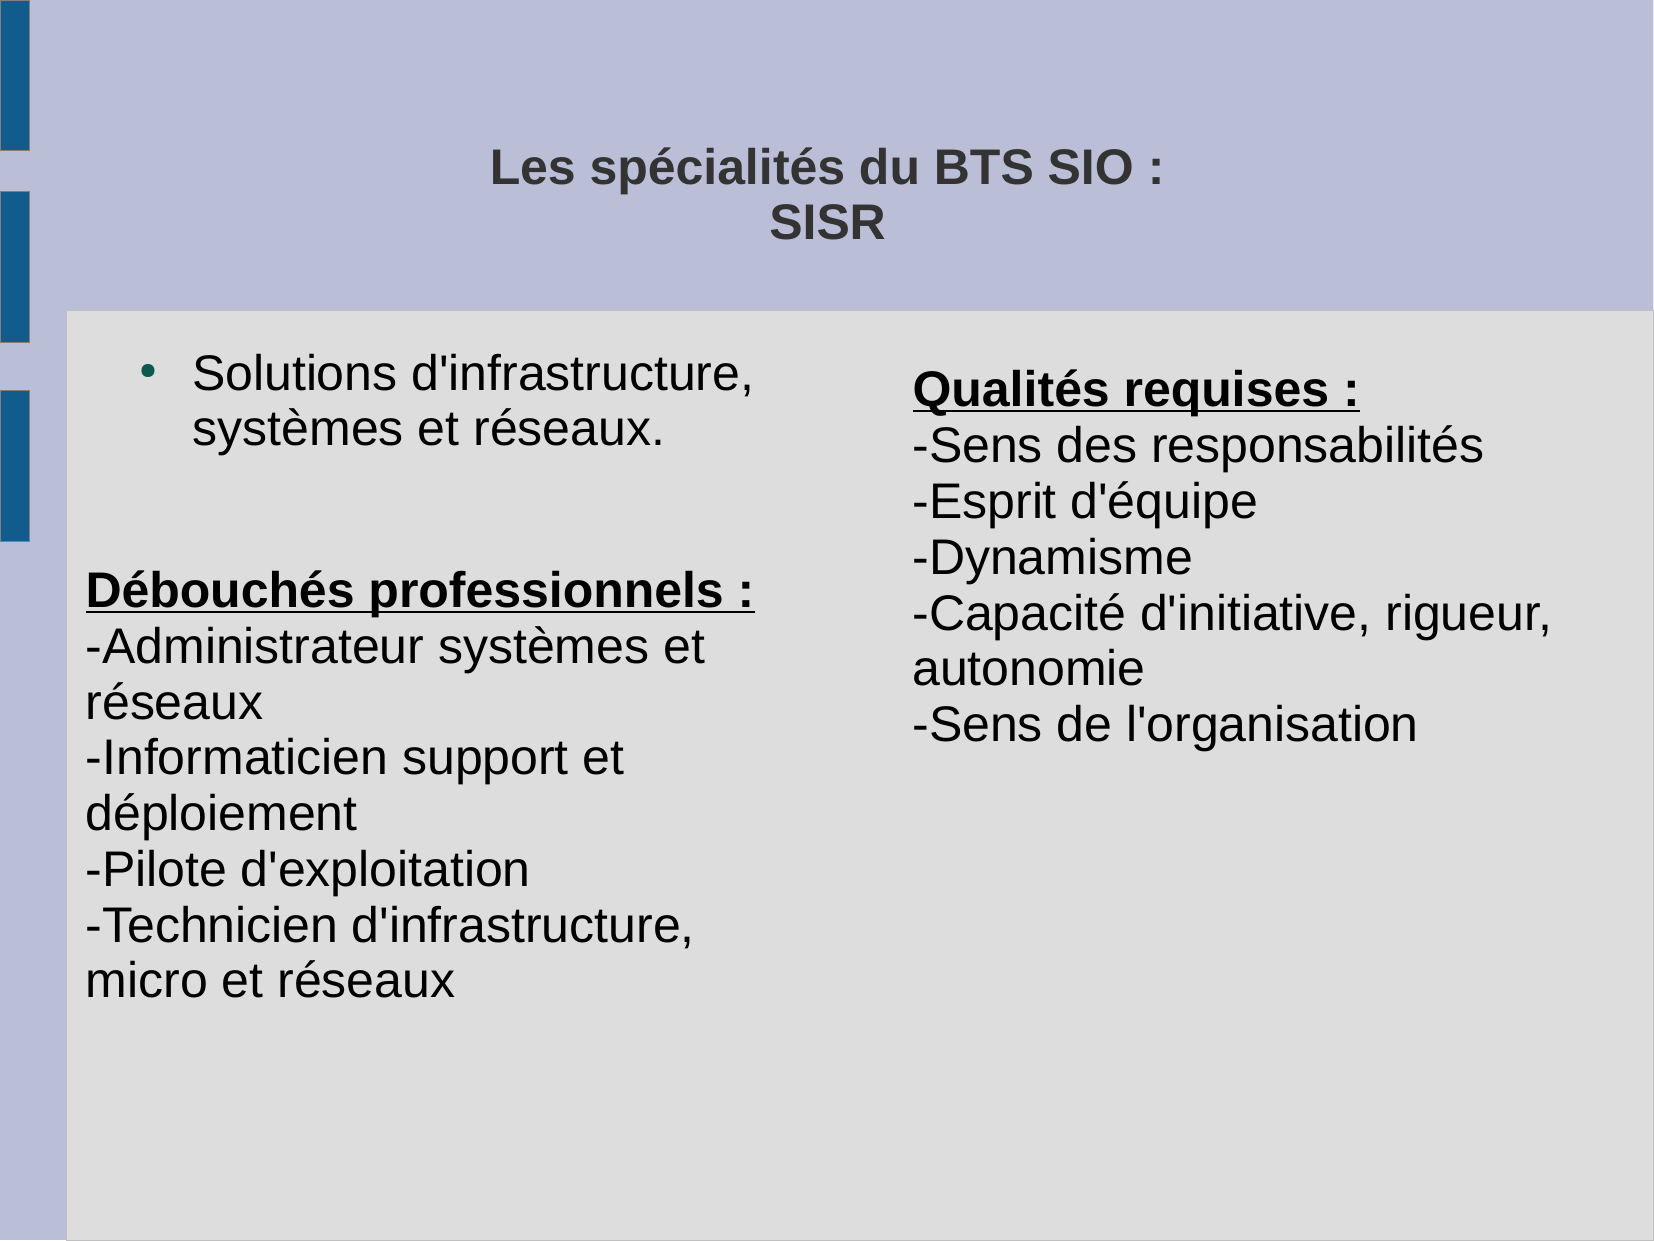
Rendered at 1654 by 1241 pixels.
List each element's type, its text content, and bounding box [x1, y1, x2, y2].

text_box Qualités requises : -Sens des responsabilités -Esprit d'équipe -Dynamisme -Capacité d'initiative, rigueur, autonomie -Sens de l'organisation [897, 354, 1571, 761]
title Les spécialités du BTS SIO : SISR [121, 91, 1534, 299]
list Solutions d'infrastructure, systèmes et réseaux. [121, 344, 804, 603]
text_box Débouchés professionnels : -Administrateur systèmes et réseaux -Informaticien support et déploiement -Pilote d'exploitation -Technicien d'infrastructure, micro et réseaux [70, 555, 792, 1018]
